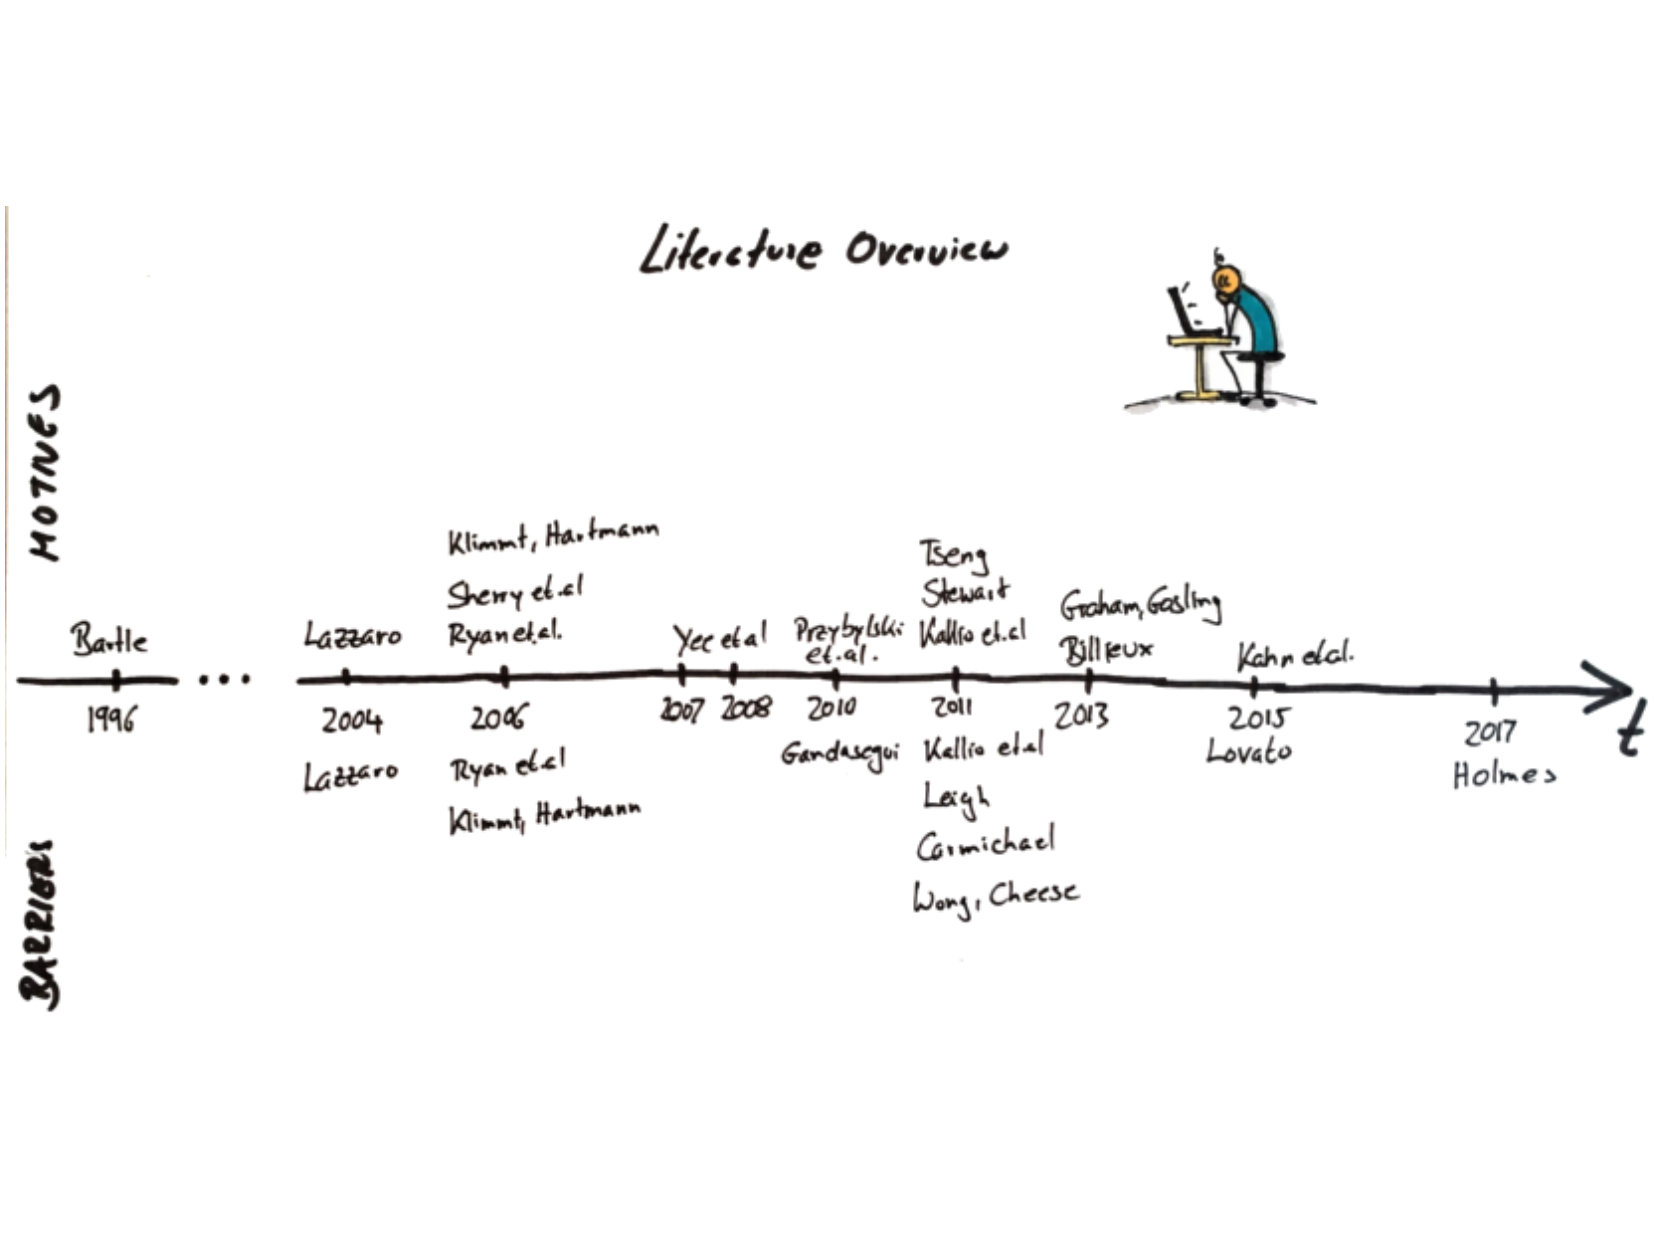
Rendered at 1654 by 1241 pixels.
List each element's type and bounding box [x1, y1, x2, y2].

picture [5, 206, 1654, 1042]
